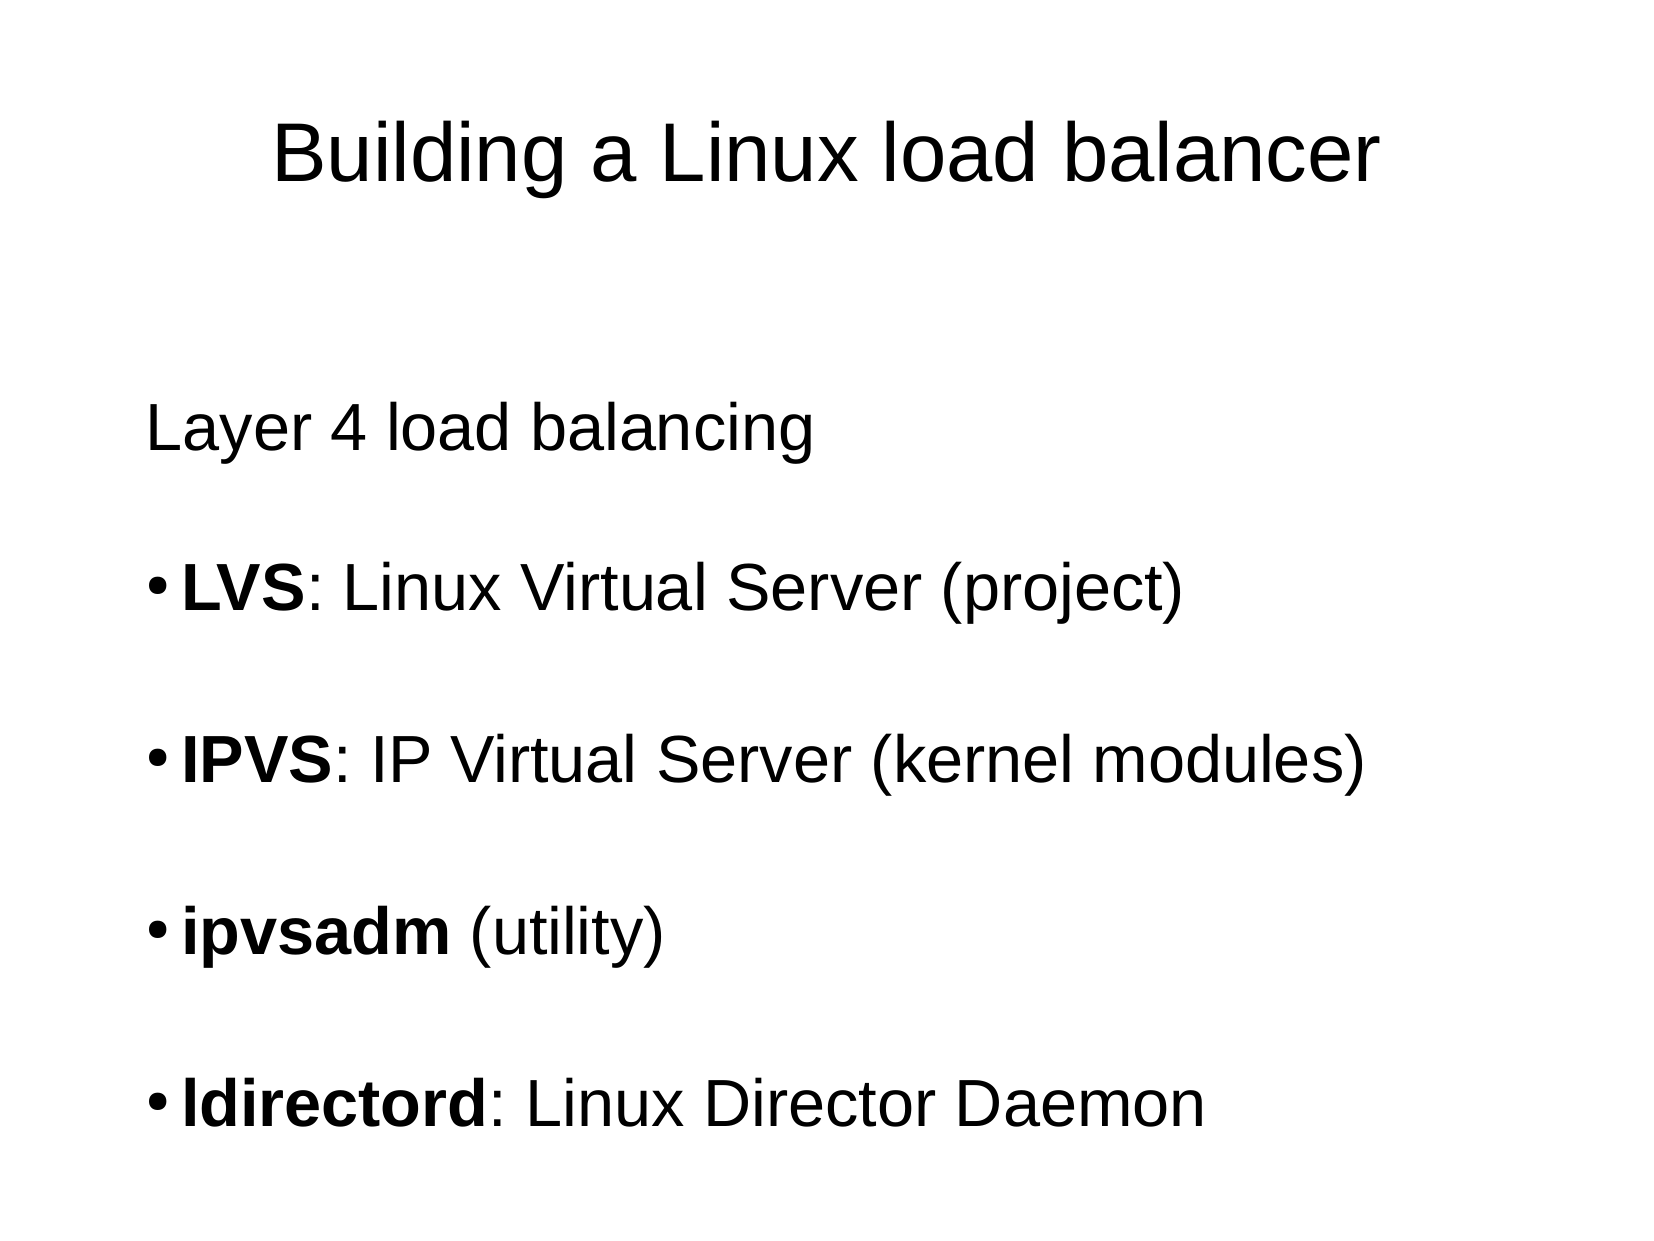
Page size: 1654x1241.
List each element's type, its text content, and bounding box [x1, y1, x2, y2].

title Building a Linux load balancer [82, 49, 1571, 257]
text_box Layer 4 load balancing LVS: Linux Virtual Server (project) IPVS: IP Virtual Server (kernel modules) ipvsadm (utility) ldirectord: Linux Director Daemon [131, 371, 1523, 1149]
